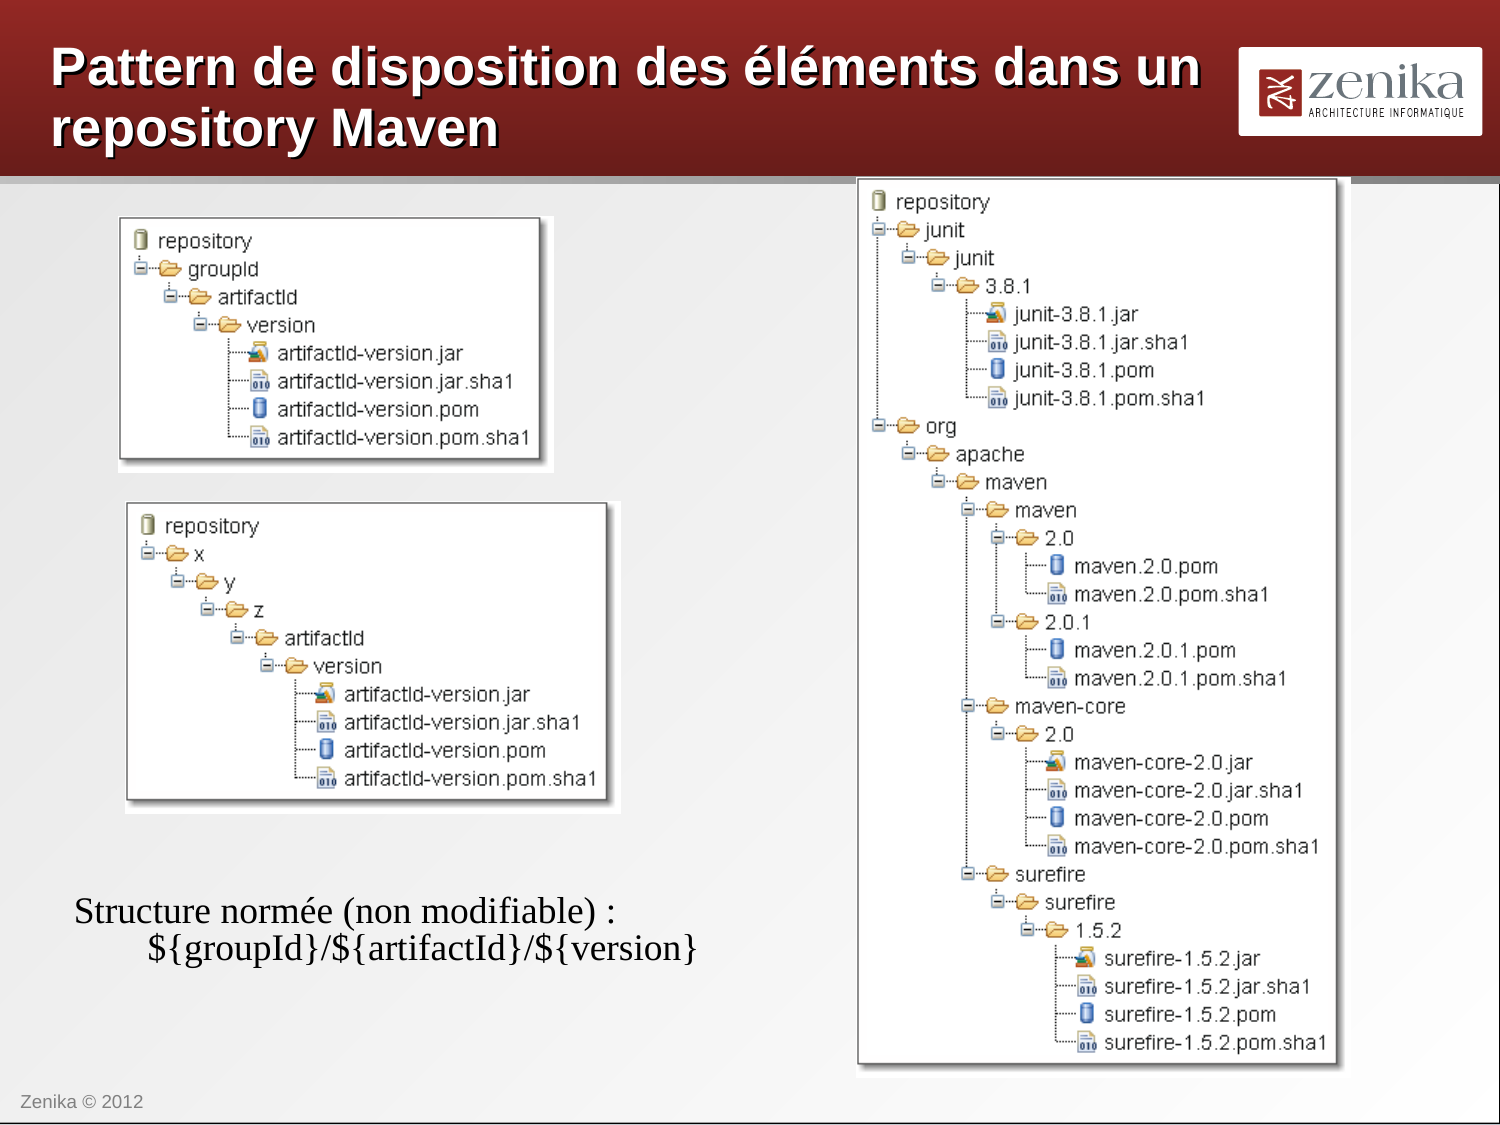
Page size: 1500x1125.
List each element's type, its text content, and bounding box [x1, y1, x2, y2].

picture [1257, 58, 1464, 125]
text_box Structure normée (non modifiable) : ${groupId}/${artifactId}/${version} [59, 885, 768, 1034]
picture [118, 216, 554, 473]
picture [125, 501, 621, 814]
picture [856, 177, 1351, 1078]
title Pattern de disposition des éléments dans un repository Maven [50, 15, 1206, 180]
